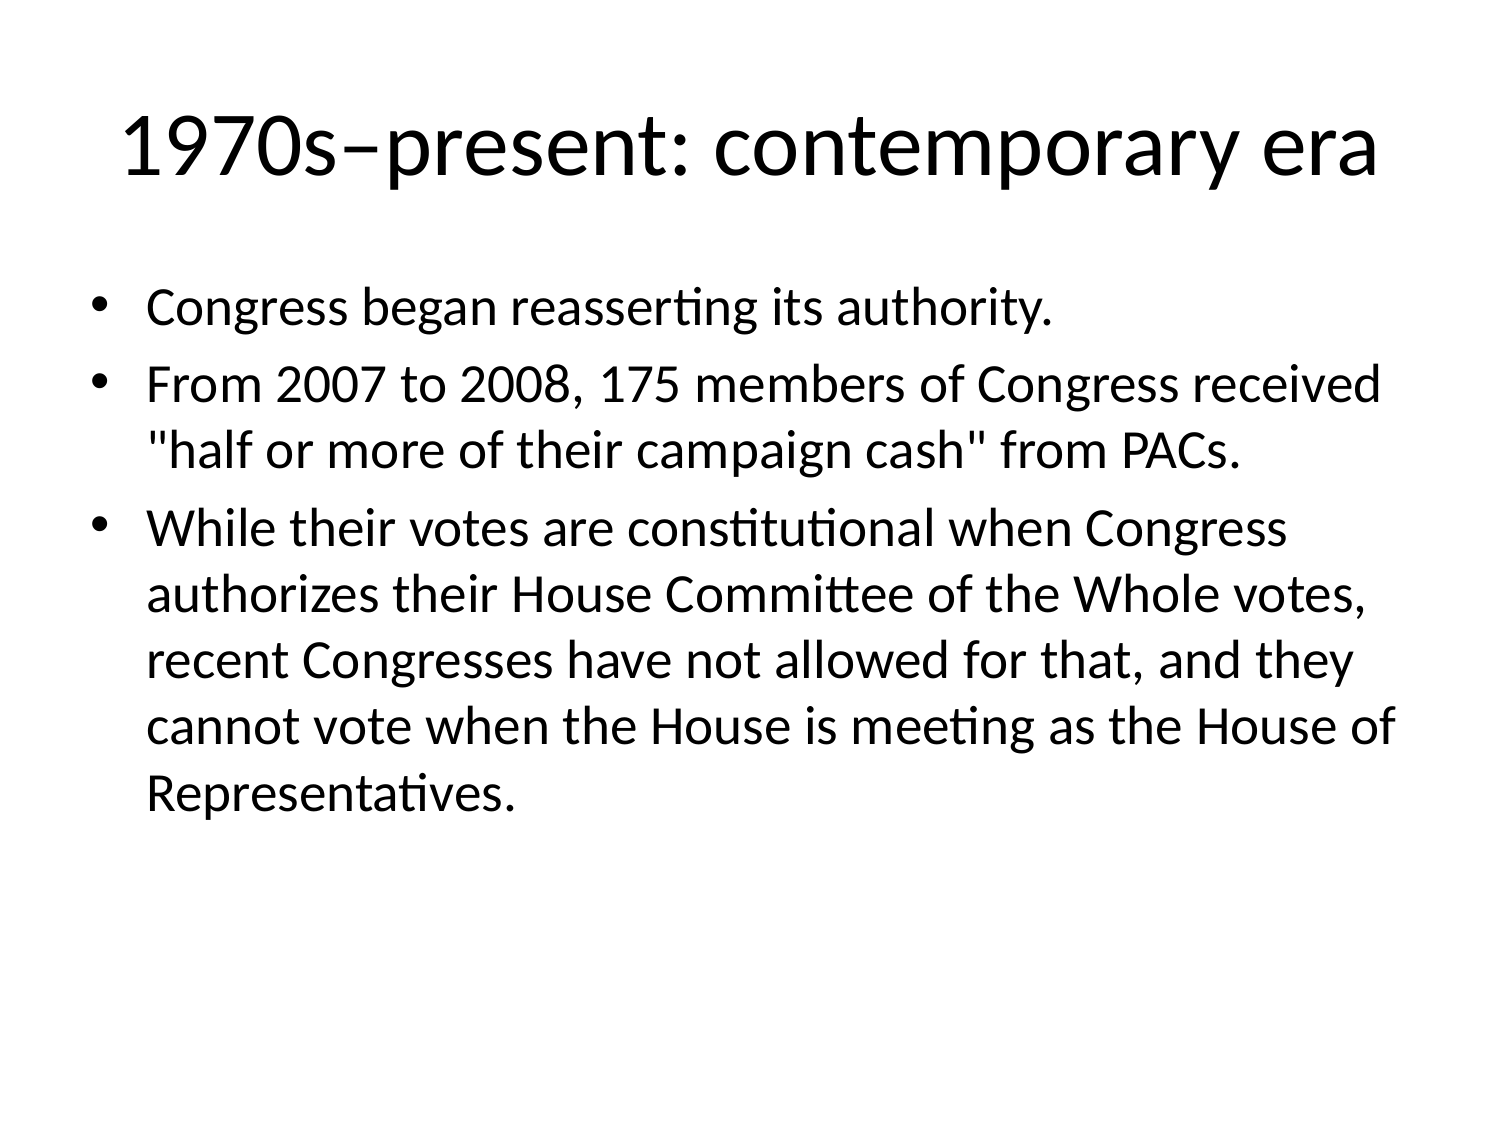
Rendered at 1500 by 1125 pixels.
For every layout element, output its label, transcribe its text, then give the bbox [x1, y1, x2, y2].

title 1970s–present: contemporary era [75, 45, 1425, 233]
list Congress began reasserting its authority. From 2007 to 2008, 175 members of Congress received "half or more of their campaign cash" from PACs. While their votes are constitutional when Congress authorizes their House Committee of the Whole votes, recent Congresses have not allowed for that, and they cannot vote when the House is meeting as the House of Representatives. [75, 262, 1425, 1005]
